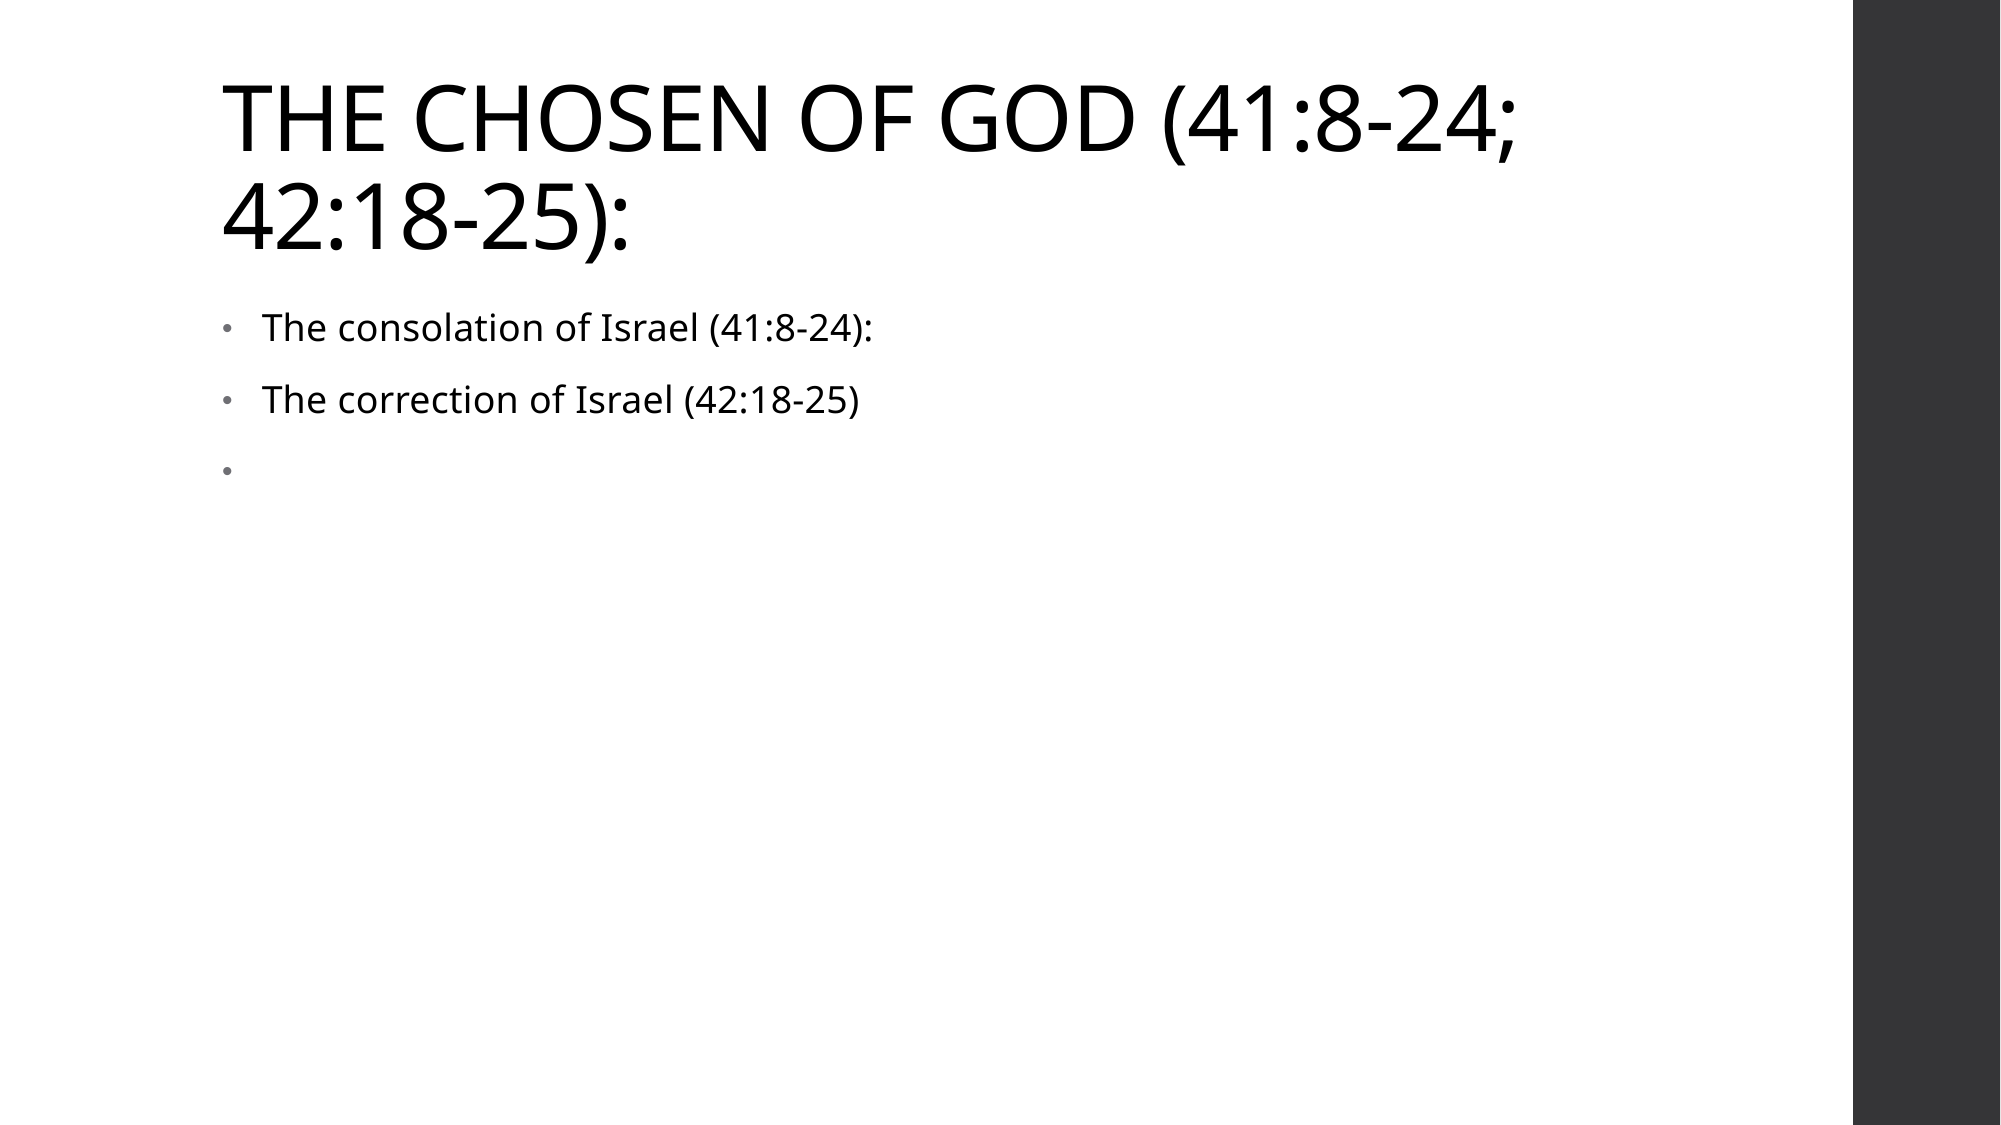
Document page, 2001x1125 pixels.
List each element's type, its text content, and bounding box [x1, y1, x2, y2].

title THE CHOSEN OF GOD (41:8-24; 42:18-25): [206, 60, 1797, 278]
list The consolation of Israel (41:8-24): The correction of Israel (42:18-25) [206, 299, 1617, 1014]
